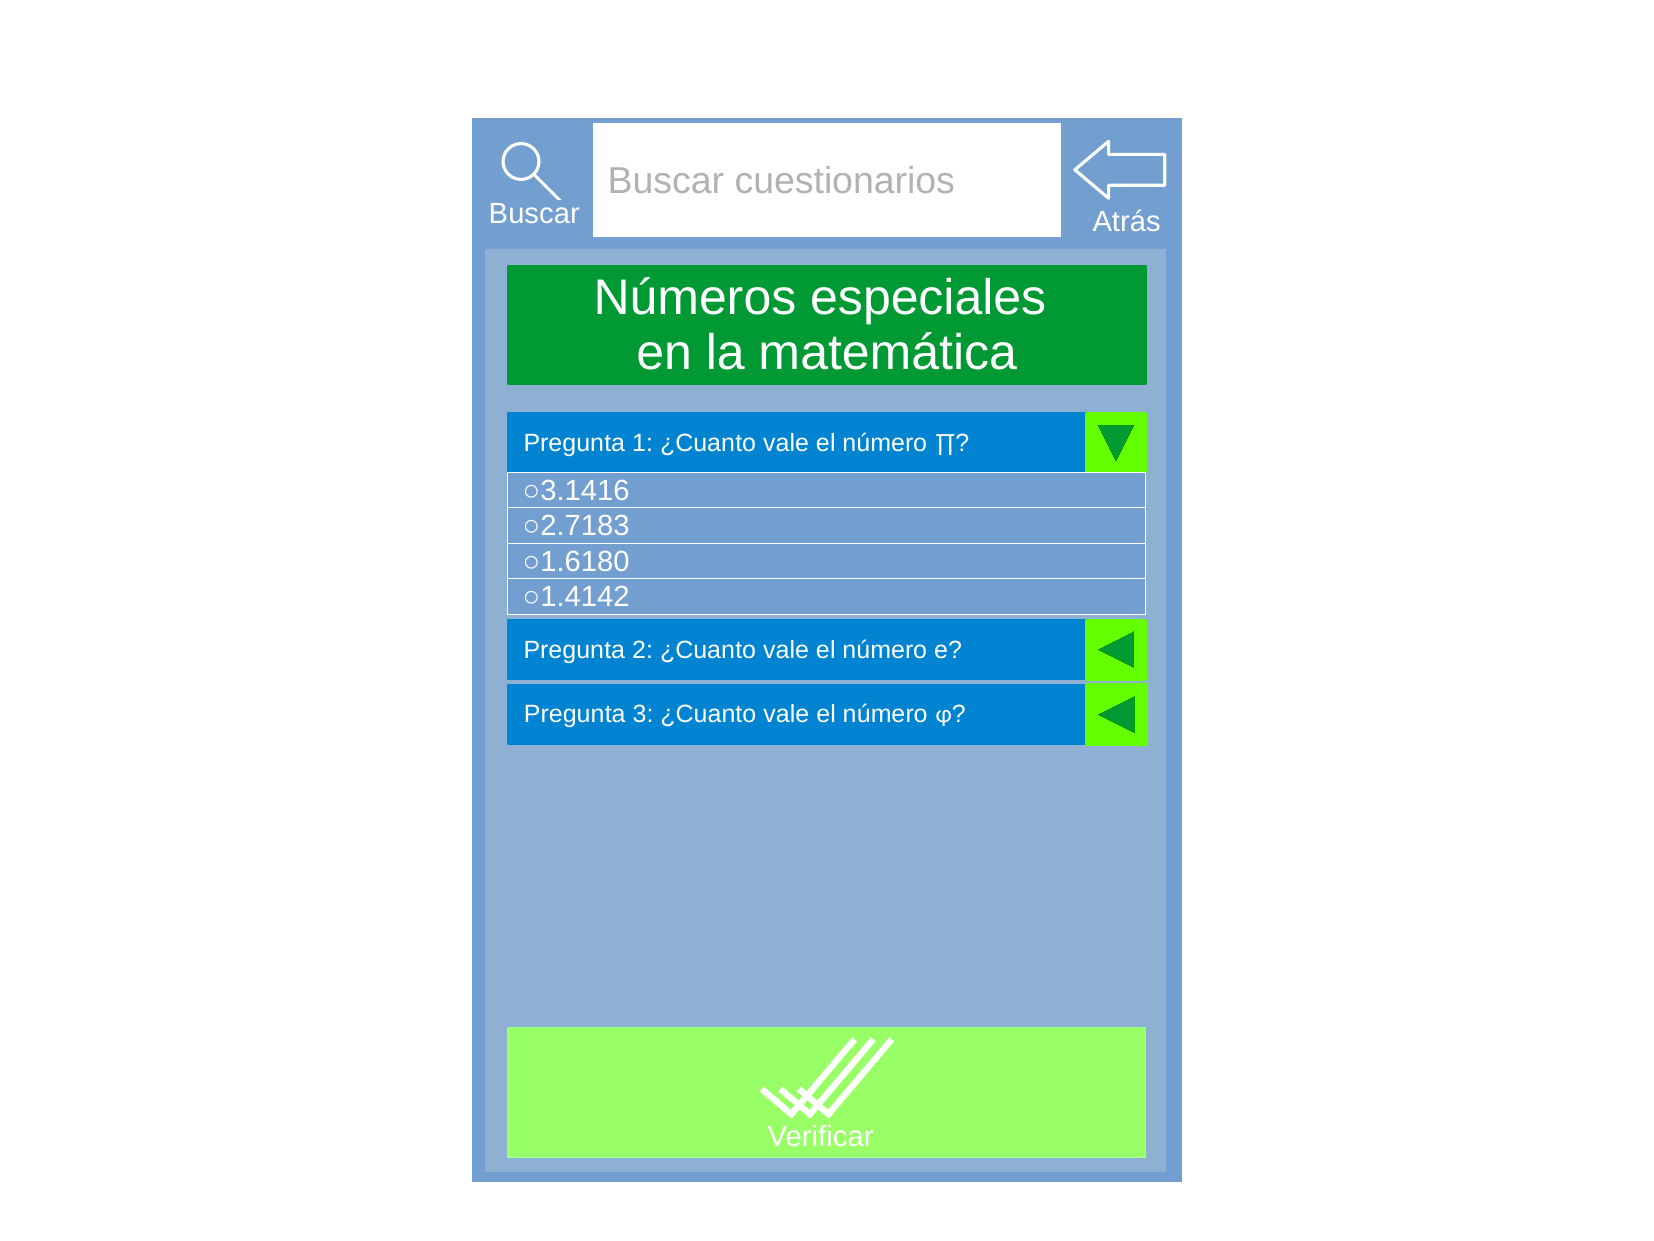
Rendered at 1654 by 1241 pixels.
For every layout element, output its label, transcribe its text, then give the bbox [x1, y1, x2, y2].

text_box ○1.4142 [507, 578, 1146, 615]
text_box Pregunta 1: ¿Cuanto vale el número ∏? [507, 413, 1086, 472]
text_box Números especiales en la matemática [507, 265, 1146, 384]
text_box Buscar cuestionarios [590, 121, 1063, 240]
text_box ○3.1416 [507, 472, 1146, 507]
text_box Atrás [1074, 209, 1179, 233]
text_box Pregunta 3: ¿Cuanto vale el número φ? [508, 685, 1086, 745]
text_box Pregunta 2: ¿Cuanto vale el número e? [507, 620, 1086, 680]
text_box ○1.6180 [507, 543, 1146, 578]
text_box Buscar [485, 201, 584, 225]
text_box Verificar [732, 1116, 910, 1157]
text_box ○2.7183 [507, 507, 1146, 543]
text_box [472, 118, 1182, 1182]
